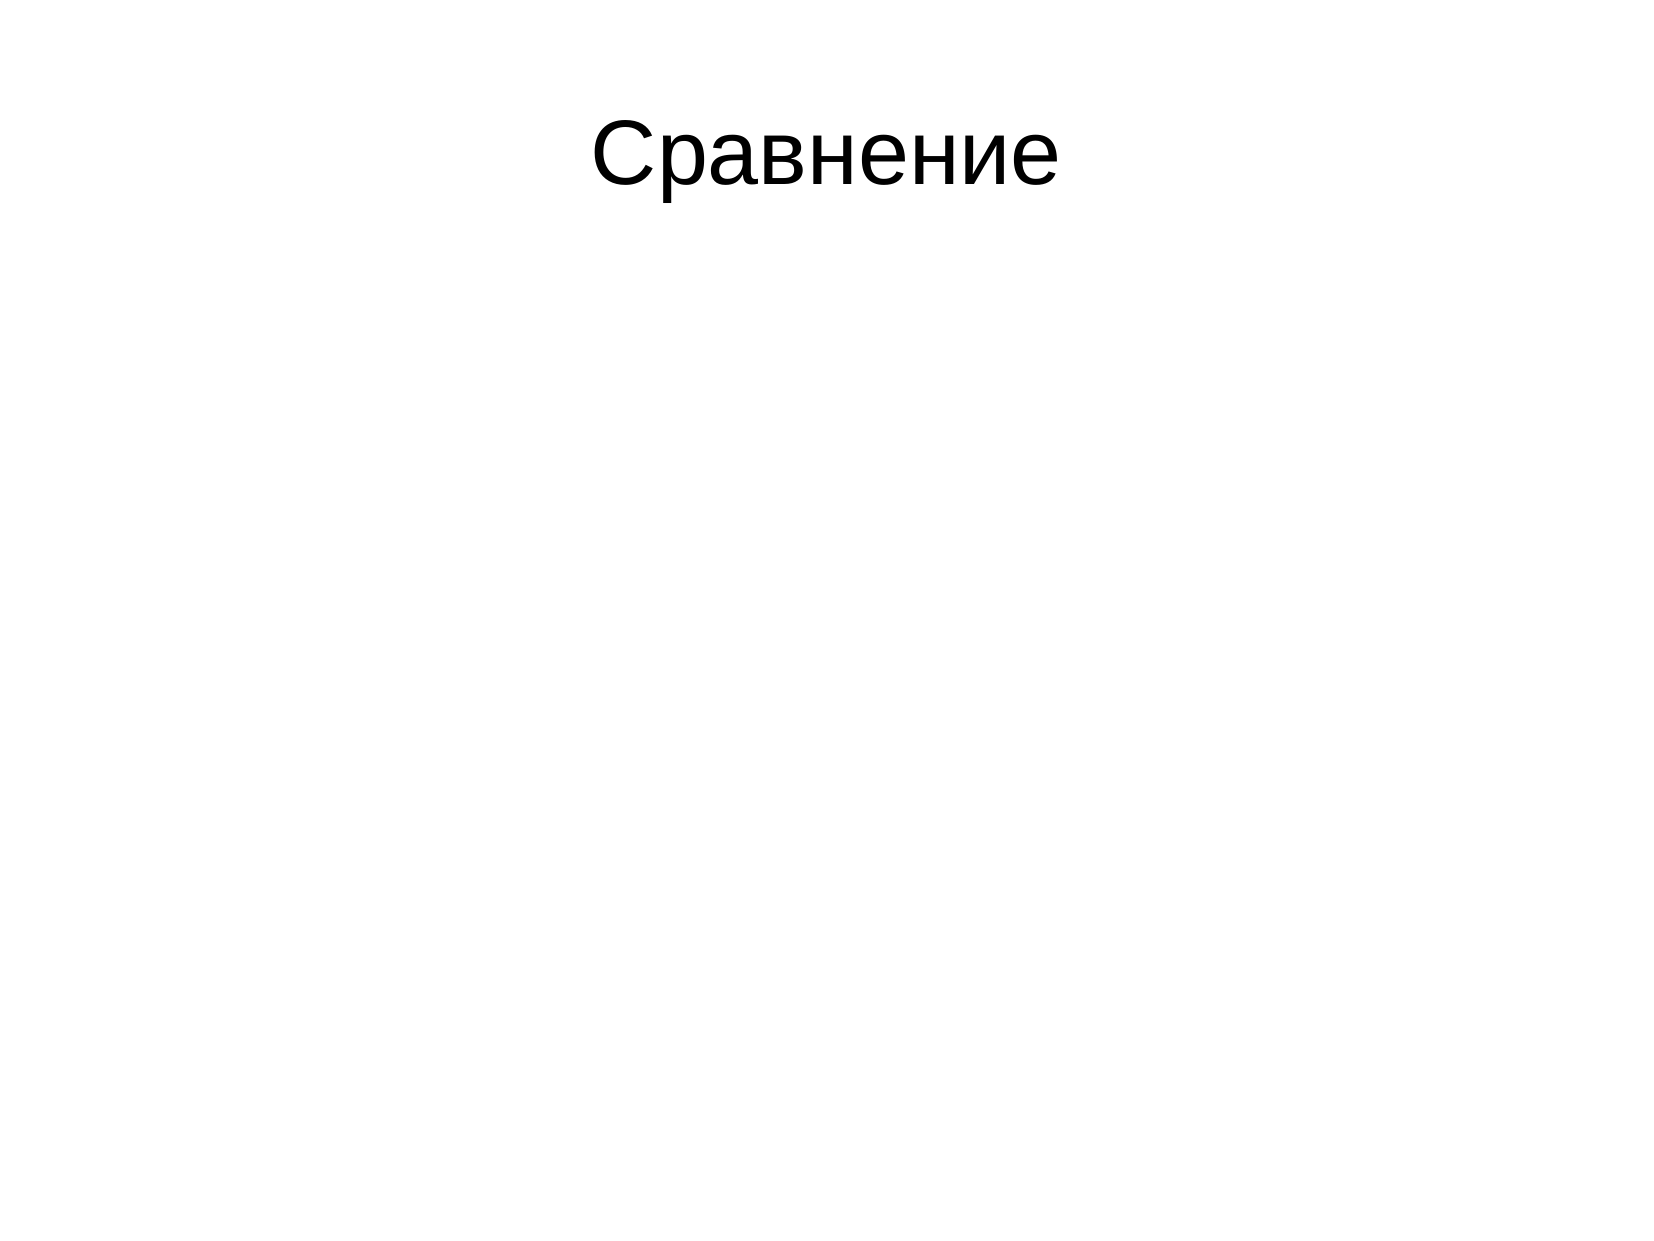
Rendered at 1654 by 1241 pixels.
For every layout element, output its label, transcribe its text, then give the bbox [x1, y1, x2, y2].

title Сравнение [82, 49, 1571, 257]
